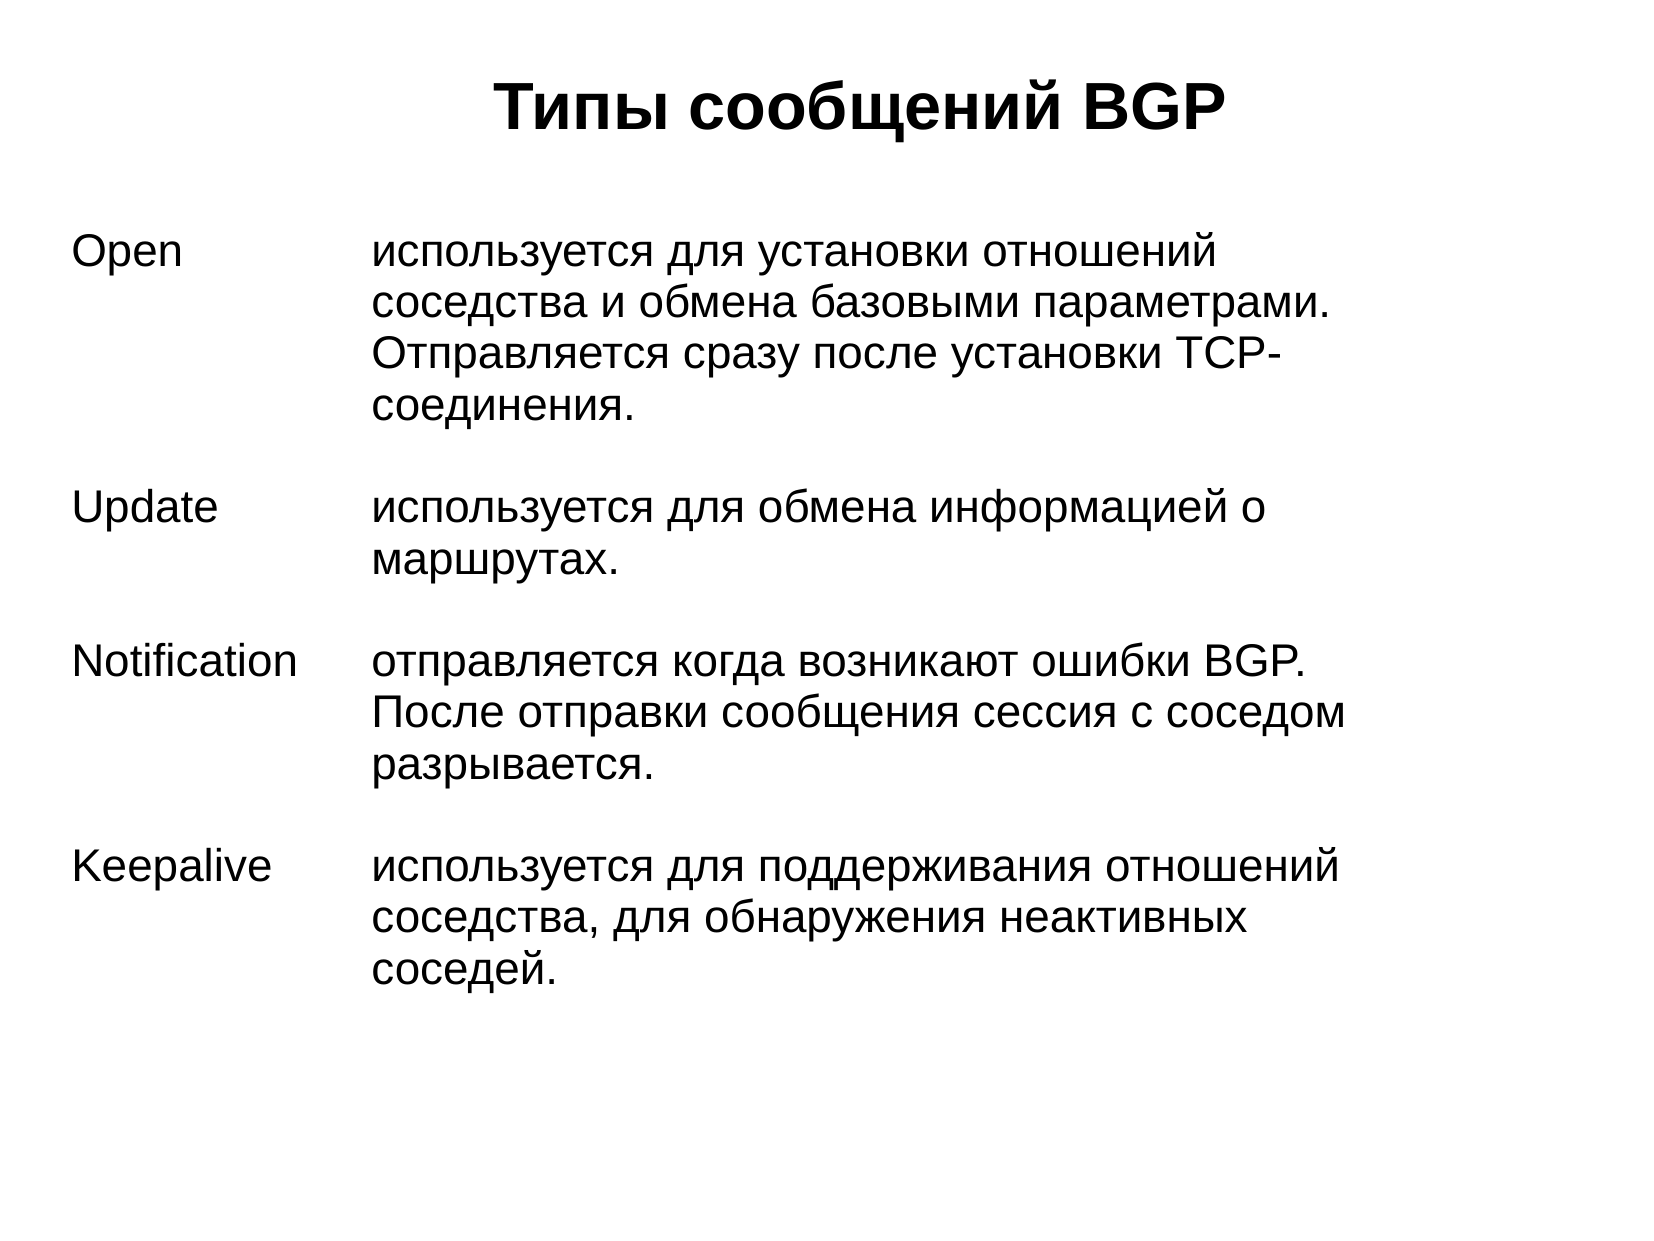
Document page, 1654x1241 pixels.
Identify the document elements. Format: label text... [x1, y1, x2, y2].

list Open используется для установки отношений соседства и обмена базовыми параметрами. Отправляется сразу после установки TCP- соединения. Update используется для обмена информацией о маршрутах. Notification отправляется когда возникают ошибки BGP. После отправки сообщения сессия с соседом разрывается. Keepalive используется для поддерживания отношений соседства, для обнаружения неактивных соседей. [71, 225, 1601, 1192]
text_box Типы сообщений BGP [123, 41, 1598, 150]
